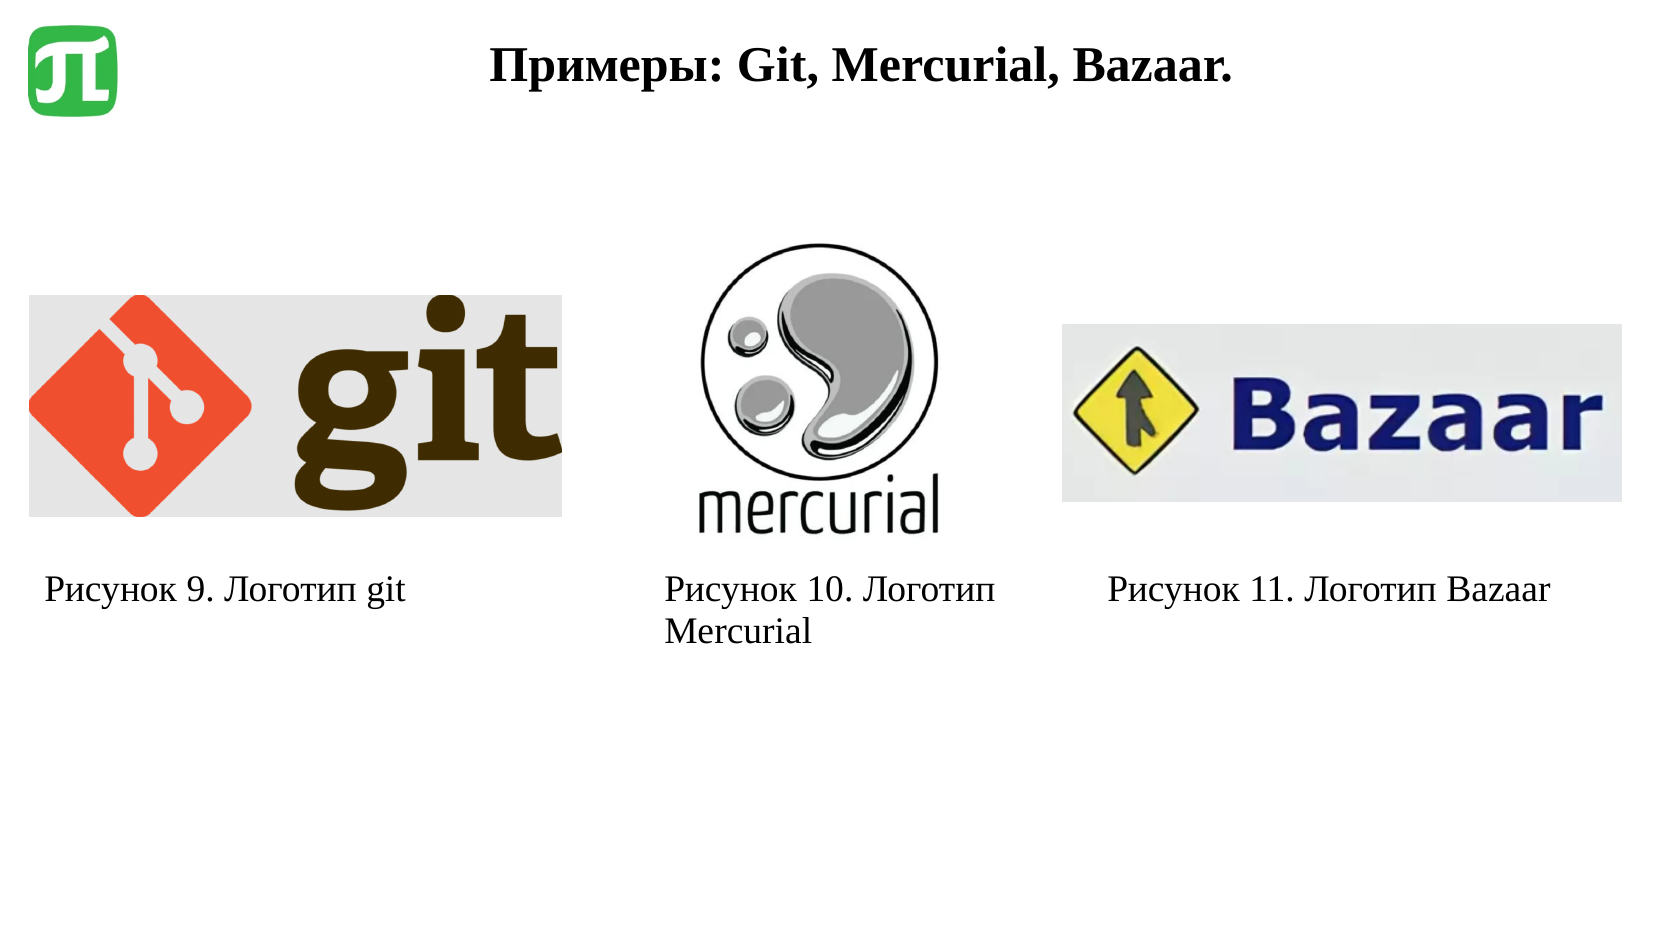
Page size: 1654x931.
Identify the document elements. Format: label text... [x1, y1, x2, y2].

picture [29, 295, 562, 517]
picture [1062, 324, 1622, 502]
text_box Рисунок 10. Логотип Mercurial [649, 560, 1034, 659]
text_box Примеры: Git, Mercurial, Bazaar. [474, 29, 1654, 155]
picture [649, 236, 975, 540]
text_box Рисунок 11. Логотип Bazaar [1092, 560, 1654, 620]
picture [28, 25, 119, 119]
text_box Рисунок 9. Логотип git [29, 561, 649, 621]
